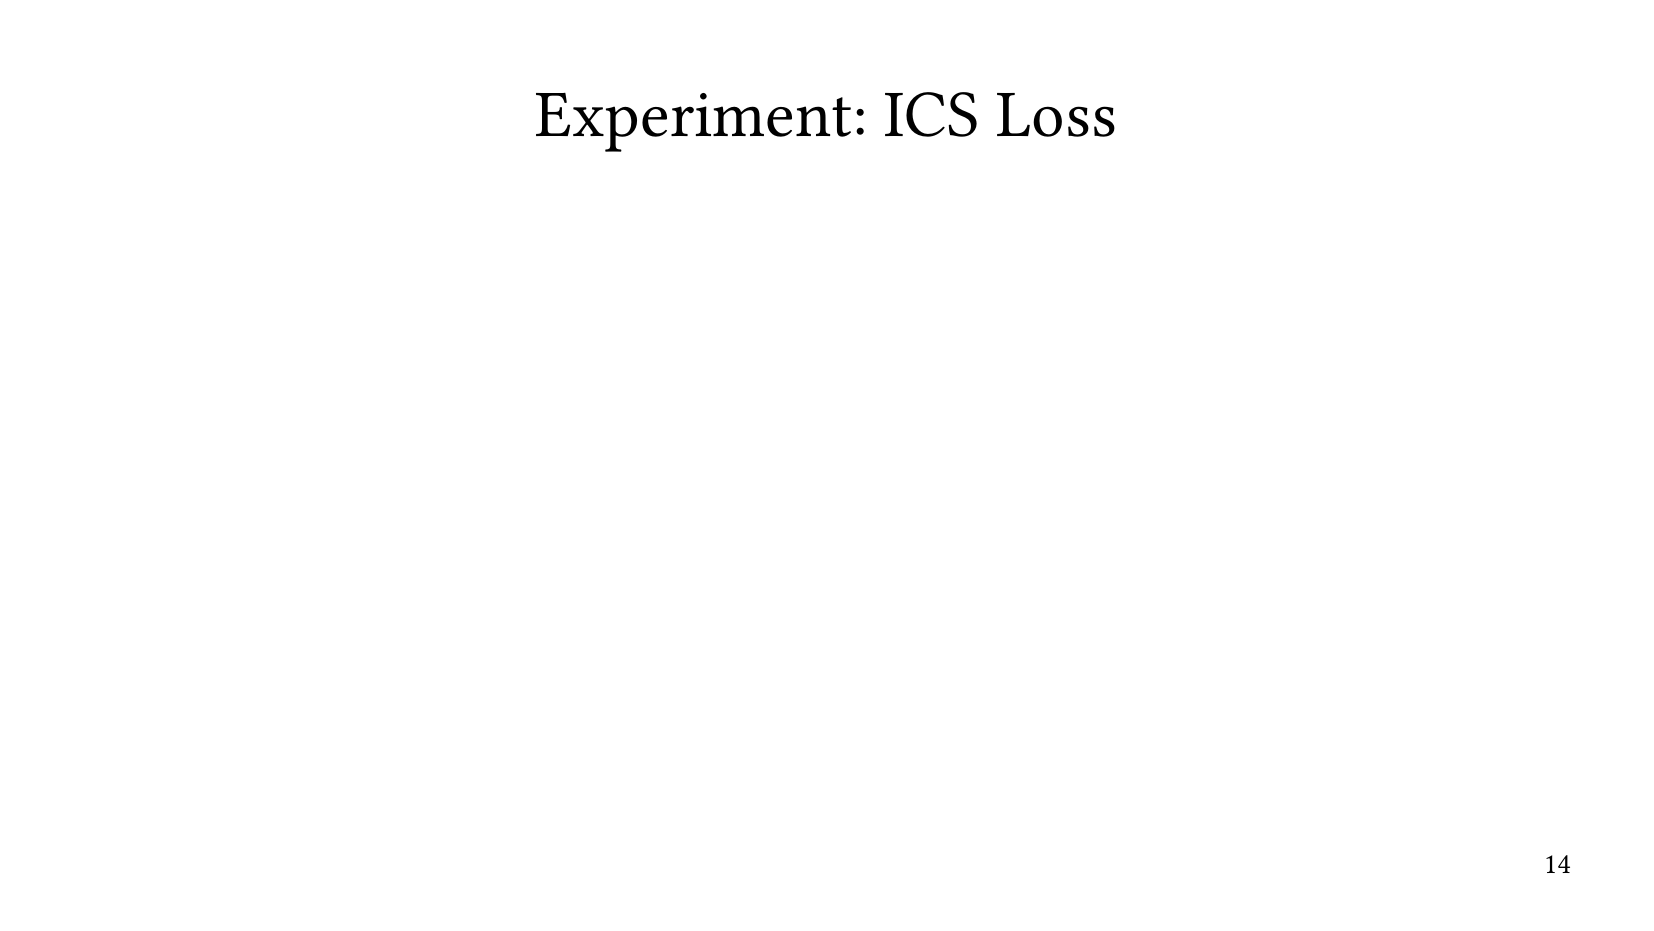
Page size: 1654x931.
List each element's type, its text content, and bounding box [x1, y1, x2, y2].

title Experiment: ICS Loss [82, 37, 1571, 193]
